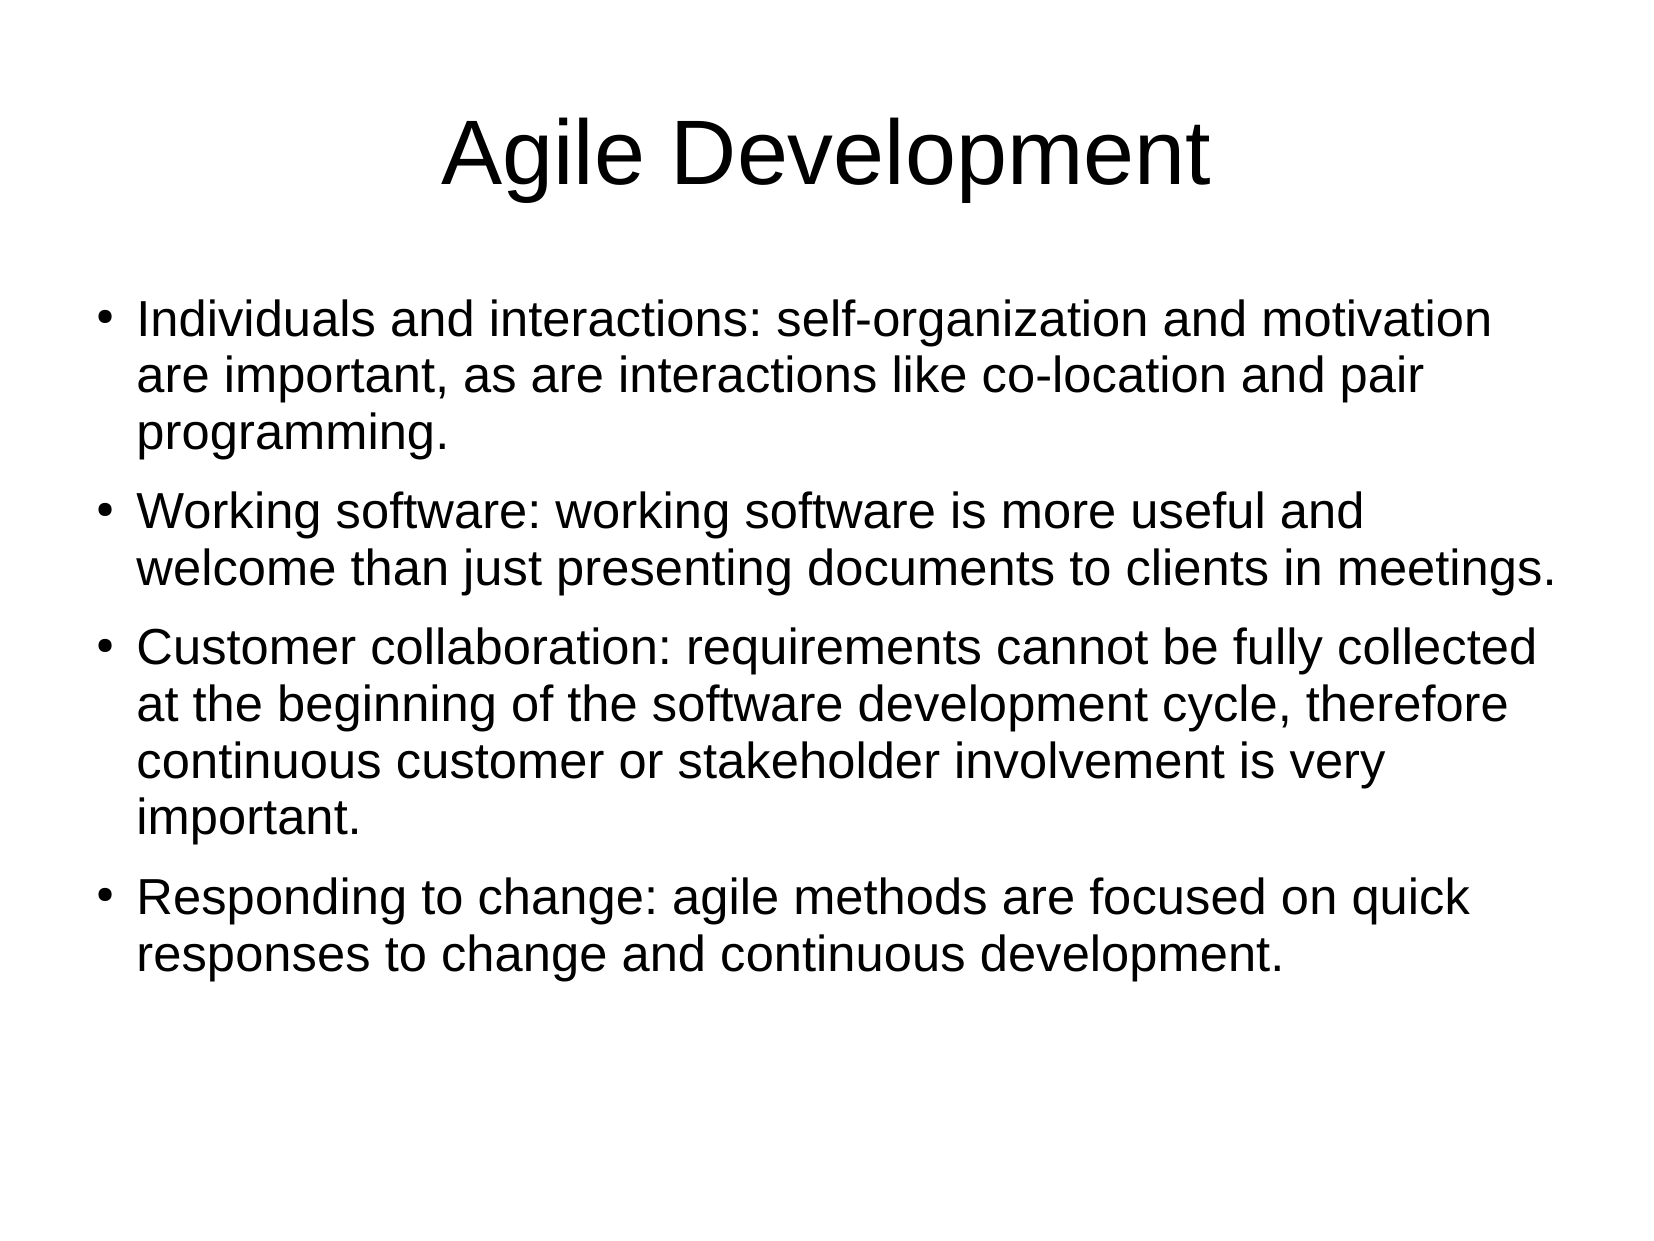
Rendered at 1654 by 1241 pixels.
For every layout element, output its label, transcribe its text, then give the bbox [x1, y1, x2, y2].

title Agile Development [82, 49, 1571, 257]
list Individuals and interactions: self-organization and motivation are important, as are interactions like co-location and pair programming. Working software: working software is more useful and welcome than just presenting documents to clients in meetings. Customer collaboration: requirements cannot be fully collected at the beginning of the software development cycle, therefore continuous customer or stakeholder involvement is very important. Responding to change: agile methods are focused on quick responses to change and continuous development. [82, 290, 1571, 1010]
